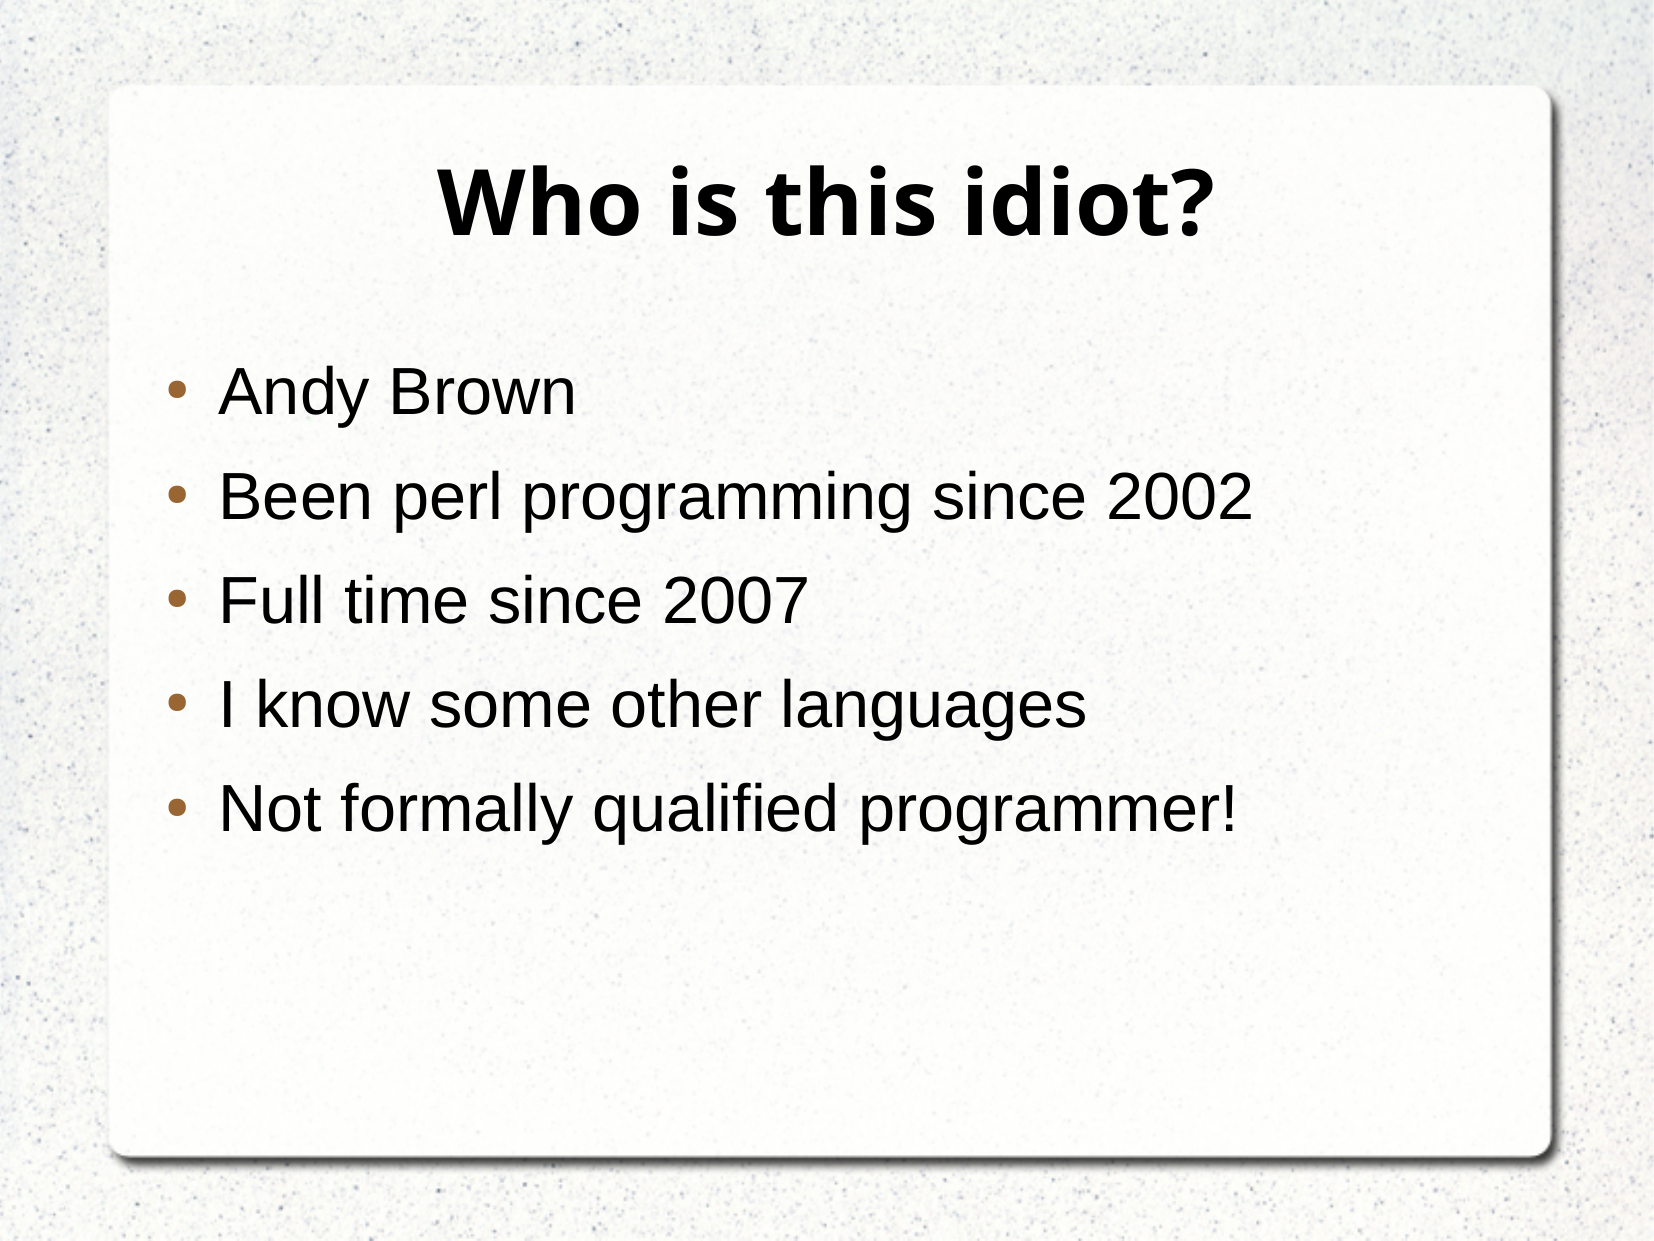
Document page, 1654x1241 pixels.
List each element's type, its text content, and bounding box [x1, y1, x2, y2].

list Andy Brown Been perl programming since 2002 Full time since 2007 I know some other languages Not formally qualified programmer! [147, 354, 1506, 990]
picture [0, 0, 1654, 1241]
title Who is this idiot? [118, 96, 1536, 304]
